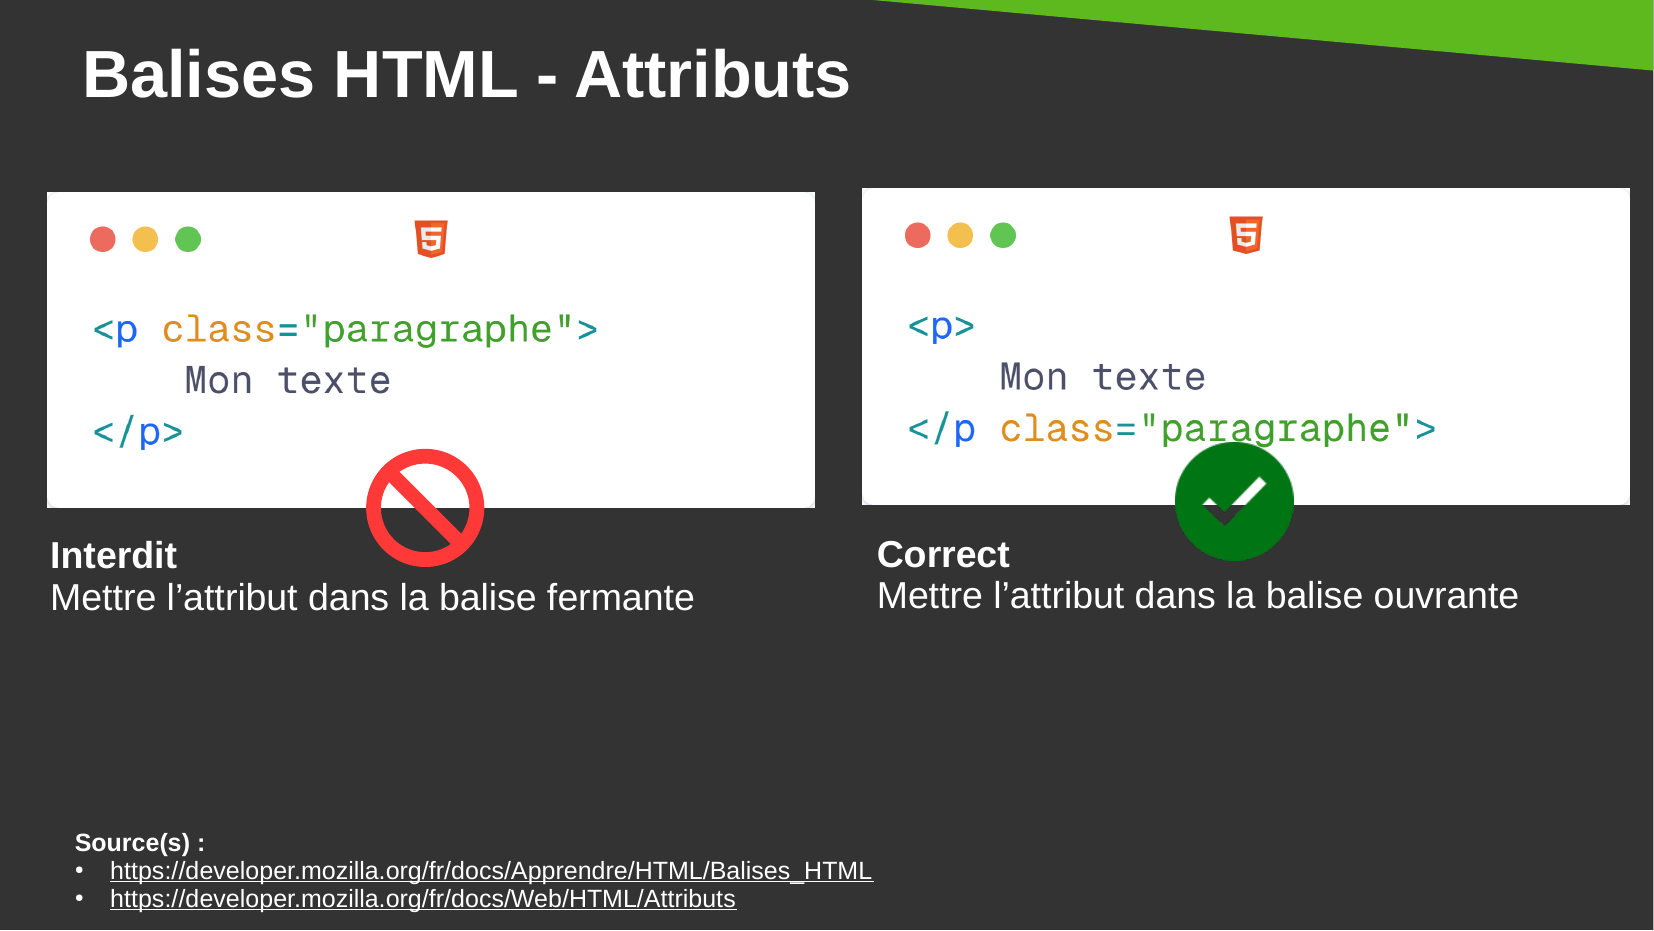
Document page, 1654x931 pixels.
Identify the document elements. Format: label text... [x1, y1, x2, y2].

text_box [366, 448, 485, 527]
picture [401, 464, 469, 508]
text_box Source(s) : https://developer.mozilla.org/fr/docs/Apprendre/HTML/Balises_HTML https://developer.mozilla.org/fr/docs/Web/HTML/Attributs [59, 821, 1546, 920]
text_box [872, 0, 1654, 71]
picture [862, 188, 1630, 525]
text_box Correct Mettre l’attribut dans la balise ouvrante [862, 525, 1572, 632]
picture [381, 484, 413, 508]
title Balises HTML - Attributs [82, 37, 1571, 114]
text_box Interdit Mettre l’attribut dans la balise fermante [35, 527, 746, 626]
picture [47, 192, 815, 508]
